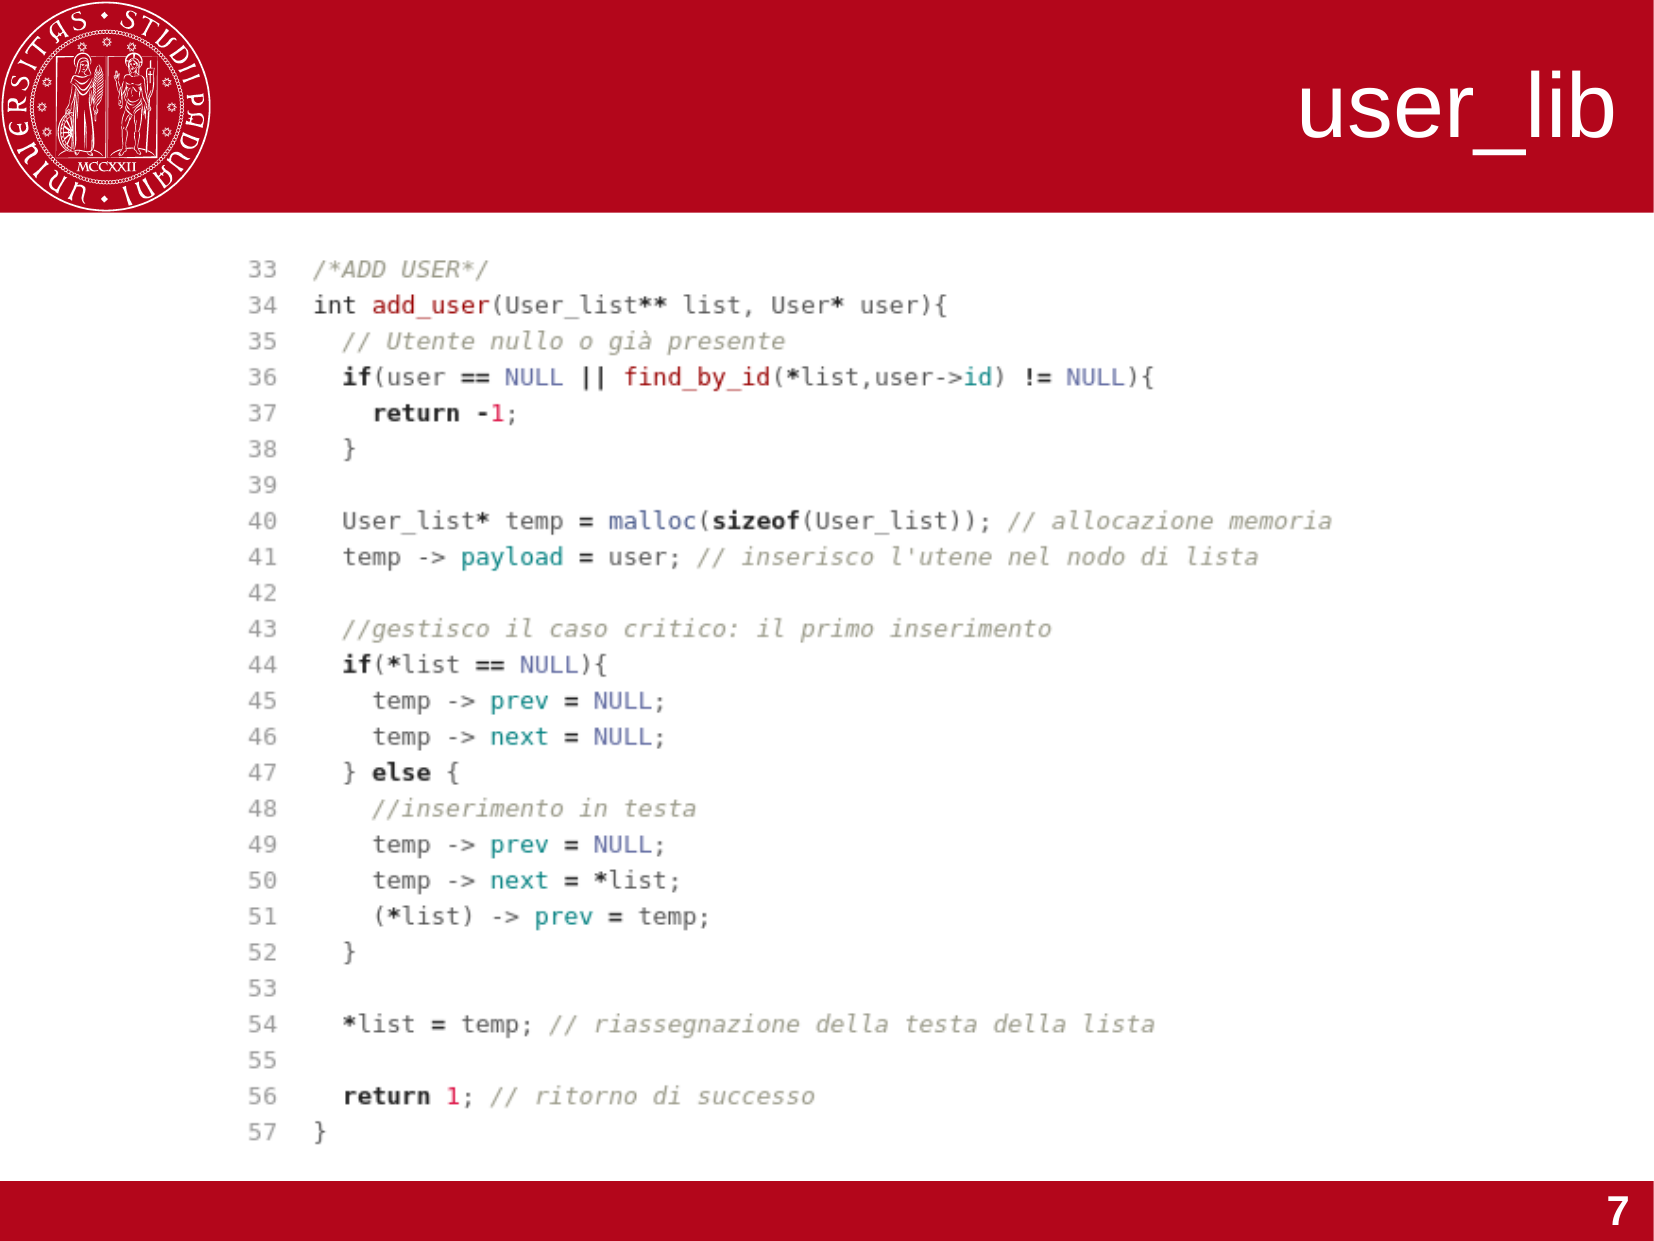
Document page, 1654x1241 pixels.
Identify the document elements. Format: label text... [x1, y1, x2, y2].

picture [225, 259, 1453, 1152]
title user_lib [259, 0, 1619, 213]
picture [0, 0, 212, 213]
